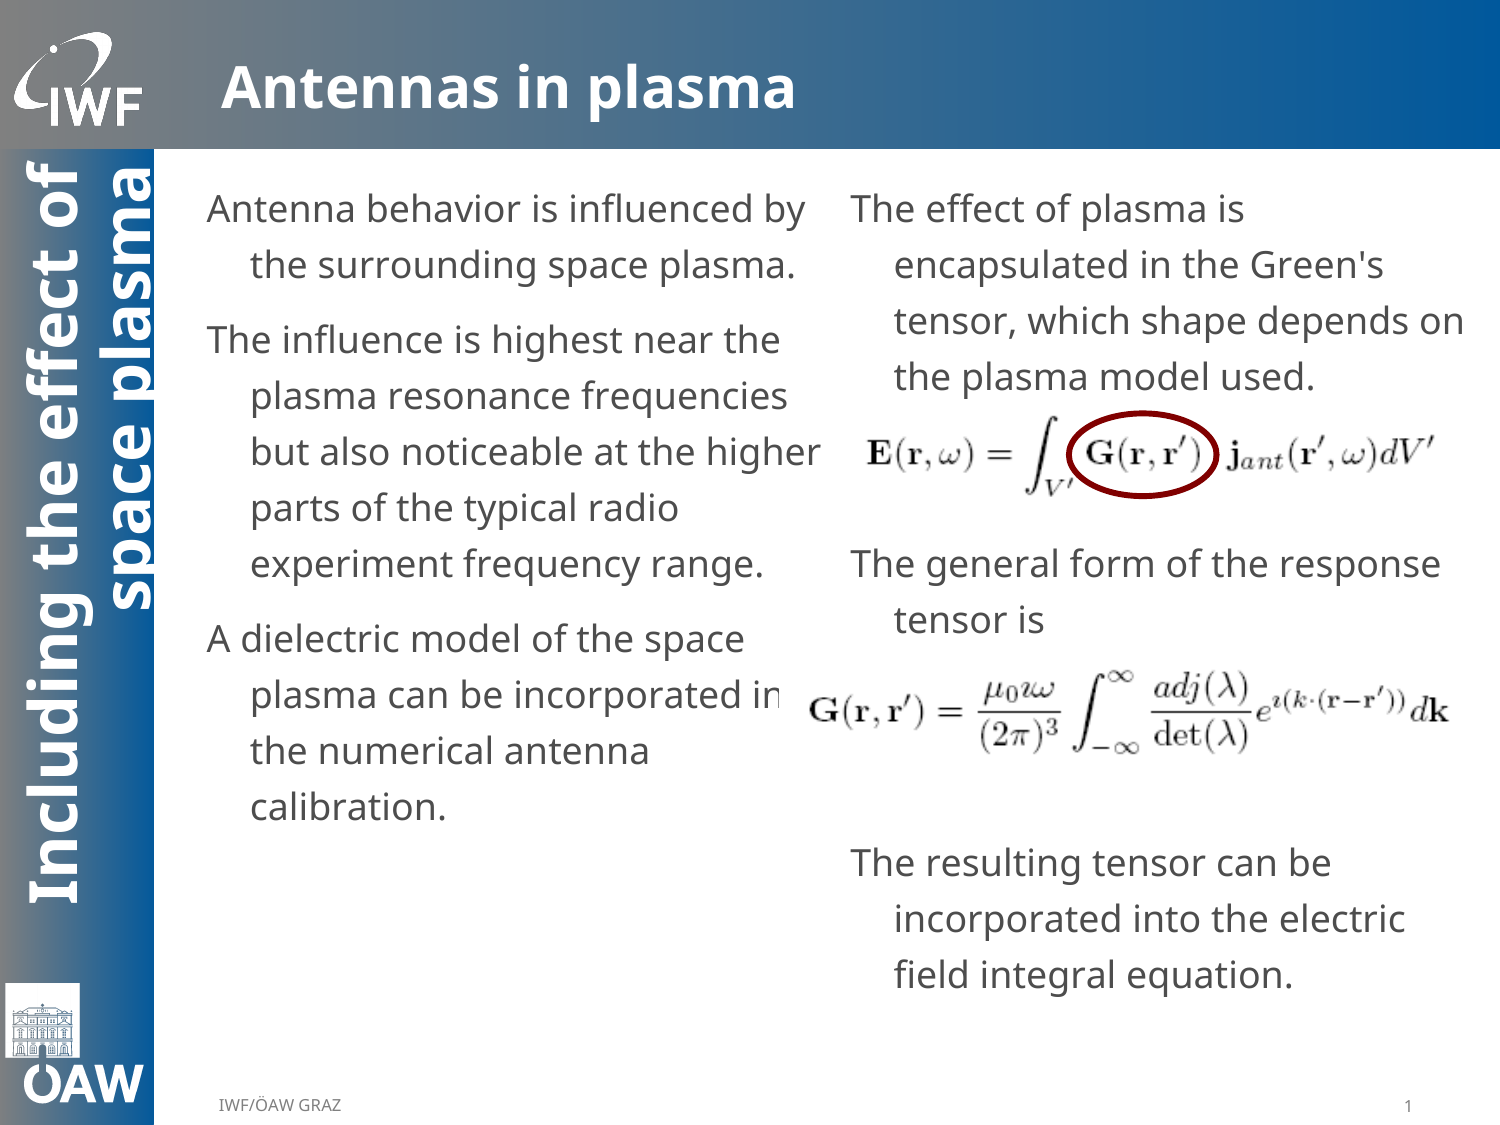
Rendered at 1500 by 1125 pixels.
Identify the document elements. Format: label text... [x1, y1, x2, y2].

list The effect of plasma is encapsulated in the Green's tensor, which shape depends on the plasma model used. The general form of the response tensor is The resulting tensor can be incorporated into the electric field integral equation. [850, 768, 1471, 1075]
picture [779, 655, 1477, 768]
text_box Including the effect of space plasma [30, 148, 155, 959]
list The effect of plasma is encapsulated in the Green's tensor, which shape depends on the plasma model used. The general form of the response tensor is The resulting tensor can be incorporated into the electric field integral equation. [850, 177, 1471, 655]
picture [5, 983, 154, 1105]
list Antenna behavior is influenced by the surrounding space plasma. The influence is highest near the plasma resonance frequencies but also noticeable at the higher parts of the typical radio experiment frequency range. A dielectric model of the space plasma can be incorporated in the numerical antenna calibration. [206, 177, 827, 1075]
title Antennas in plasma [206, 36, 1459, 144]
picture [8, 32, 154, 132]
